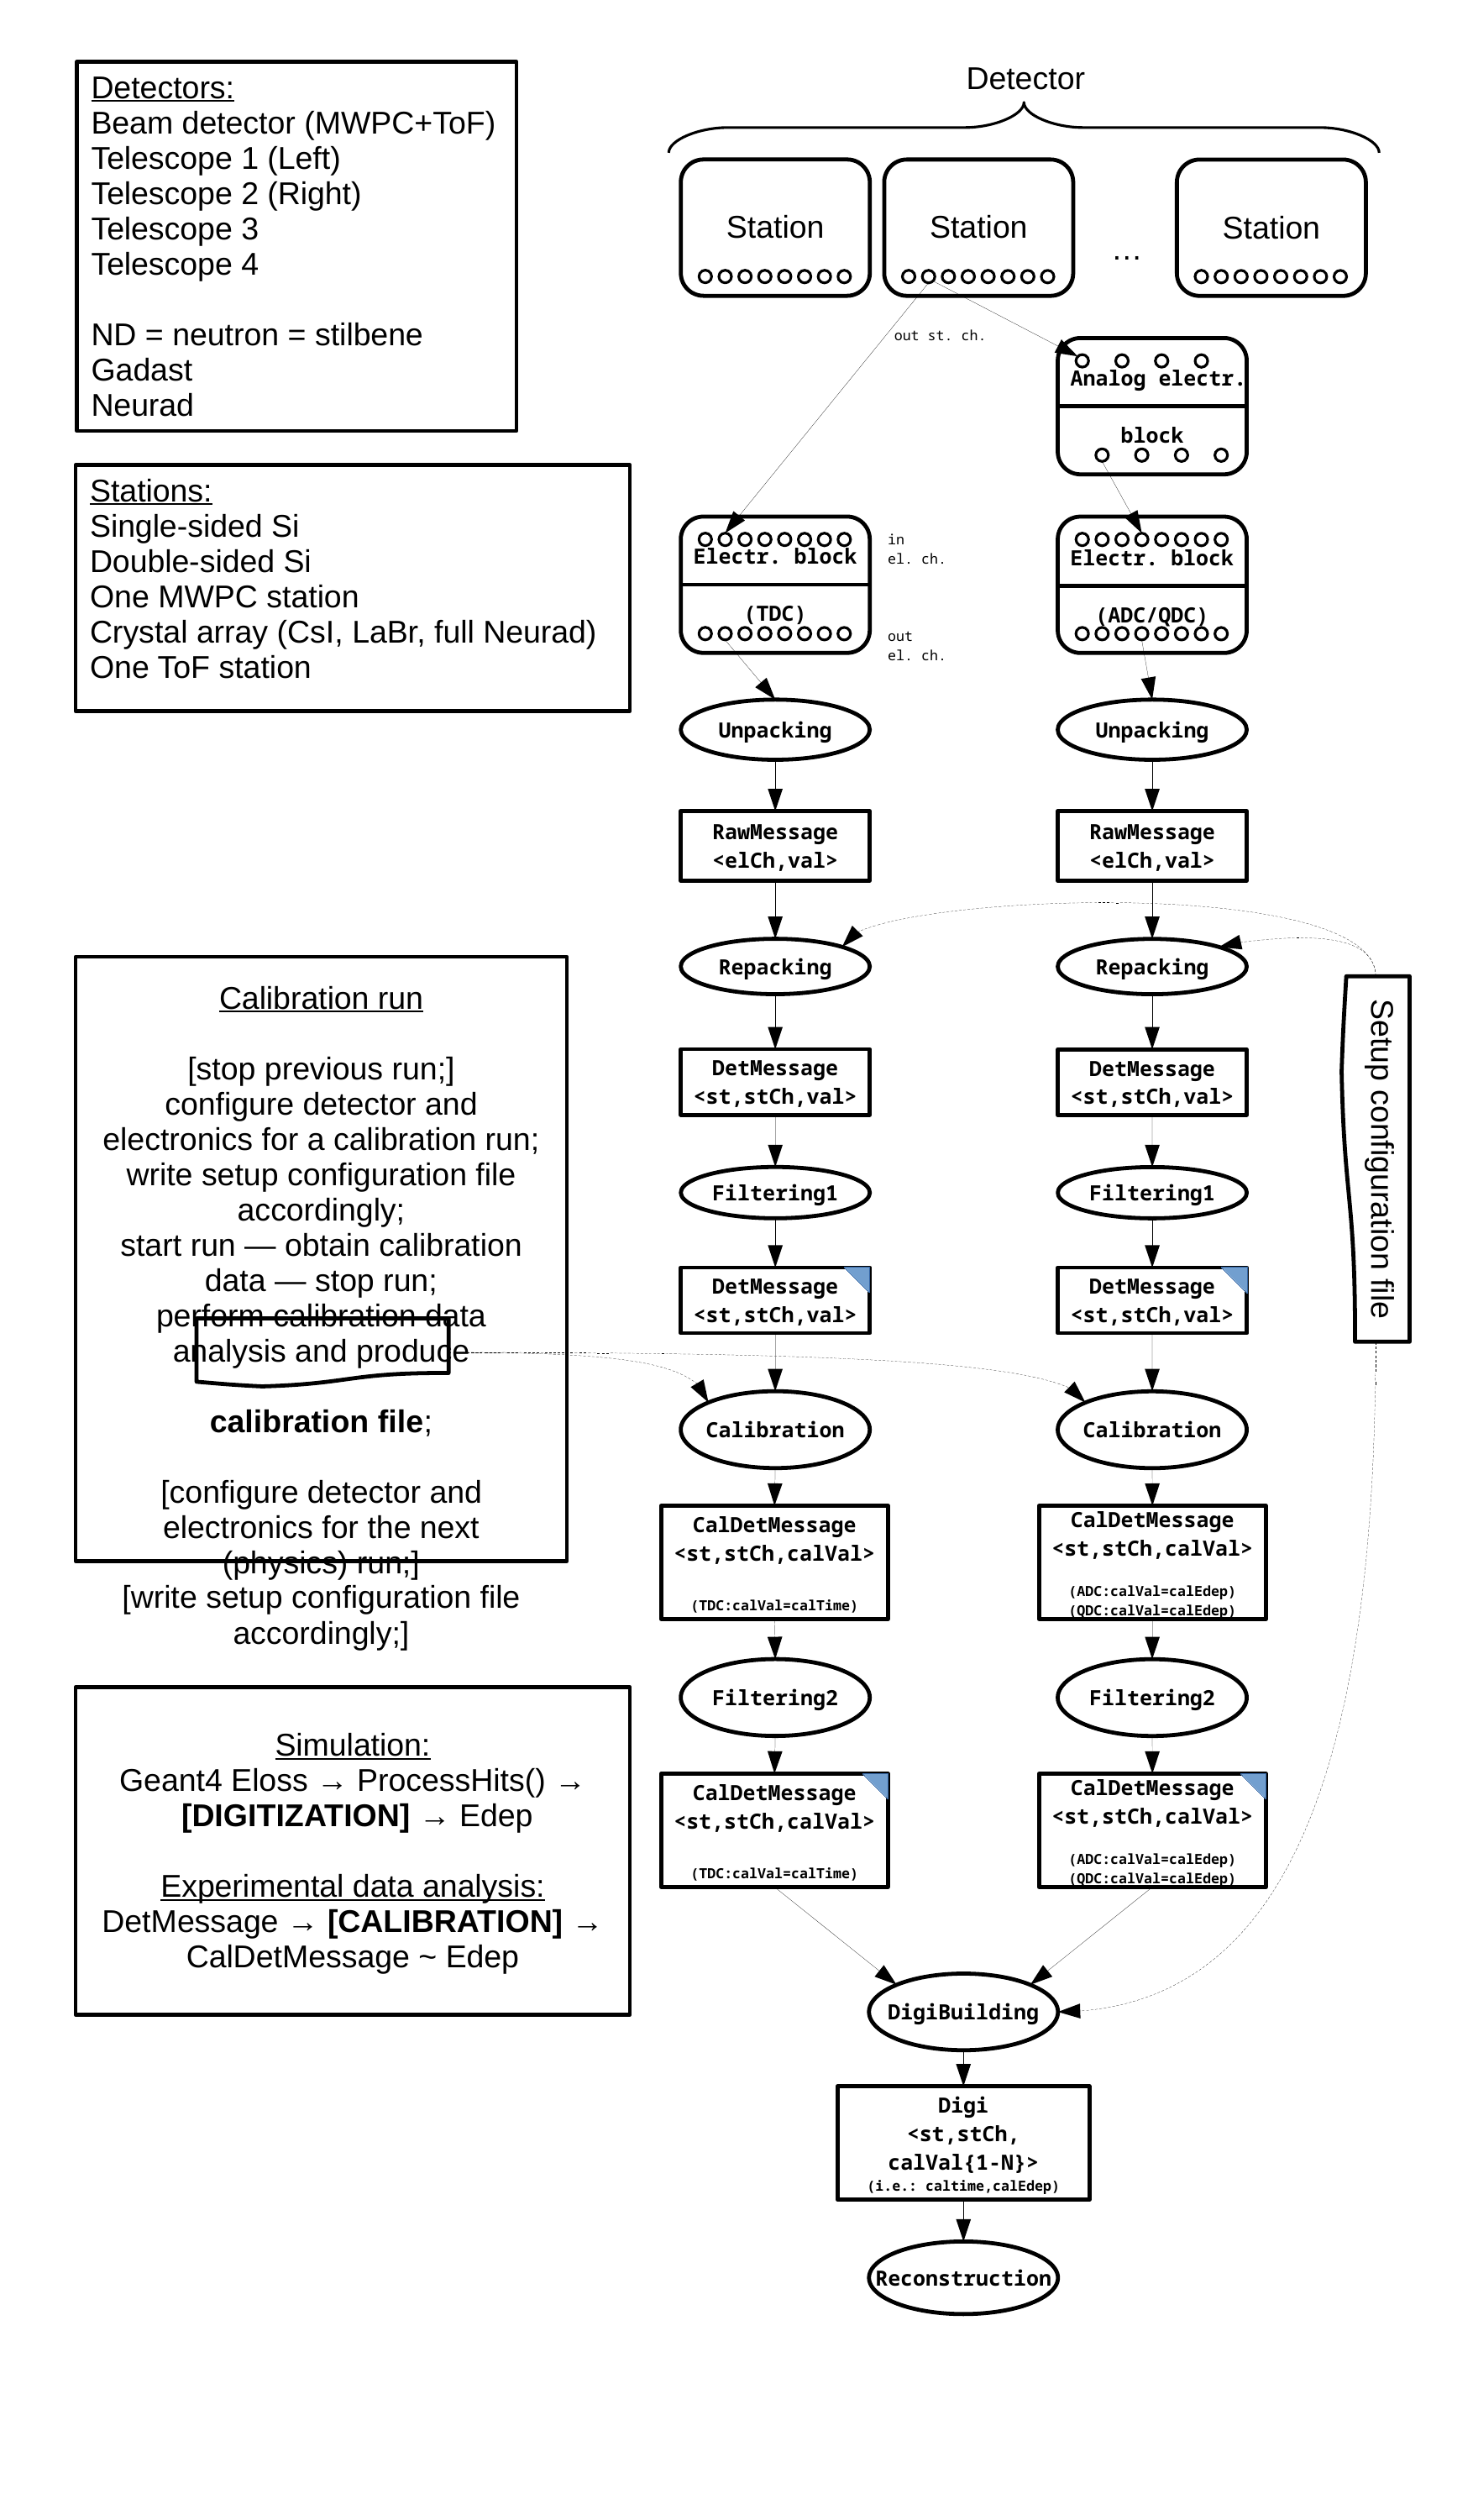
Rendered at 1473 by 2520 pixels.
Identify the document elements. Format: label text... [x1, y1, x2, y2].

text_box Station [680, 159, 870, 297]
text_box Digi <st,stCh, calVal{1-N}> (i.e.: caltime,calEdep) [837, 2086, 1090, 2200]
text_box CalDetMessage <st,stCh,calVal> (TDC:calVal=calTime) [661, 1773, 889, 1887]
text_box Station [883, 159, 1073, 297]
text_box [1240, 1773, 1266, 1799]
text_box [862, 1773, 889, 1799]
text_box Repacking [1057, 938, 1247, 995]
text_box DigiBuilding [868, 1973, 1058, 2050]
text_box [1221, 1267, 1248, 1294]
text_box CalDetMessage <st,stCh,calVal> (TDC:calVal=calTime) [661, 1505, 889, 1620]
text_box Unpacking [680, 699, 870, 760]
text_box DetMessage <st,stCh,val> [1057, 1268, 1247, 1334]
text_box Station [919, 282, 961, 297]
text_box in el. ch. out el. ch. [875, 523, 977, 675]
text_box Station [1177, 159, 1366, 297]
text_box Detector [937, 55, 1114, 102]
text_box Setup configuration file [1341, 976, 1410, 1342]
text_box out st. ch. [882, 319, 1009, 349]
text_box Filtering2 [680, 1659, 870, 1736]
text_box [844, 1267, 870, 1293]
text_box CalDetMessage <st,stCh,calVal> (ADC:calVal=calEdep) (QDC:calVal=calEdep) [1039, 1773, 1266, 1887]
text_box Filtering1 [1057, 1167, 1247, 1219]
text_box … [1077, 224, 1177, 273]
text_box Reconstruction [868, 2241, 1058, 2314]
text_box CalDetMessage <st,stCh,calVal> (ADC:calVal=calEdep) (QDC:calVal=calEdep) [1039, 1505, 1266, 1620]
text_box Calibration [1057, 1391, 1247, 1468]
text_box Detectors: Beam detector (MWPC+ToF) Telescope 1 (Left) Telescope 2 (Right) Telescope 3 Telescope 4 ND = neutron = stilbene Gadast Neurad [76, 61, 517, 431]
text_box Calibration [680, 1391, 870, 1468]
text_box DetMessage <st,stCh,val> [680, 1049, 870, 1116]
text_box RawMessage <elCh,val> [1057, 811, 1247, 881]
text_box Filtering1 [680, 1167, 870, 1219]
text_box Unpacking [1057, 699, 1247, 760]
text_box Repacking [680, 938, 870, 995]
text_box Stations: Single-sided Si Double-sided Si One MWPC station Crystal array (CsI, LaBr, full Neurad) One ToF station [76, 465, 631, 711]
text_box DetMessage <st,stCh,val> [1057, 1049, 1247, 1116]
text_box DetMessage <st,stCh,val> [680, 1267, 870, 1334]
text_box Simulation: Geant4 Eloss → ProcessHits() → [DIGITIZATION] → Edep Experimental data analysis: DetMessage → [CALIBRATION] → CalDetMessage ~ Edep [76, 1687, 631, 2015]
text_box Filtering2 [1057, 1659, 1247, 1736]
text_box Calibration run [stop previous run;] configure detector and electronics for a calibration run; write setup configuration file accordingly; start run — obtain calibration data — stop run; perform calibration data analysis and produce calibration file; [configure detector and electronics for the next (physics) run;] [write setup configuration file accordingly;] [88, 974, 555, 1657]
text_box RawMessage <elCh,val> [680, 811, 870, 881]
